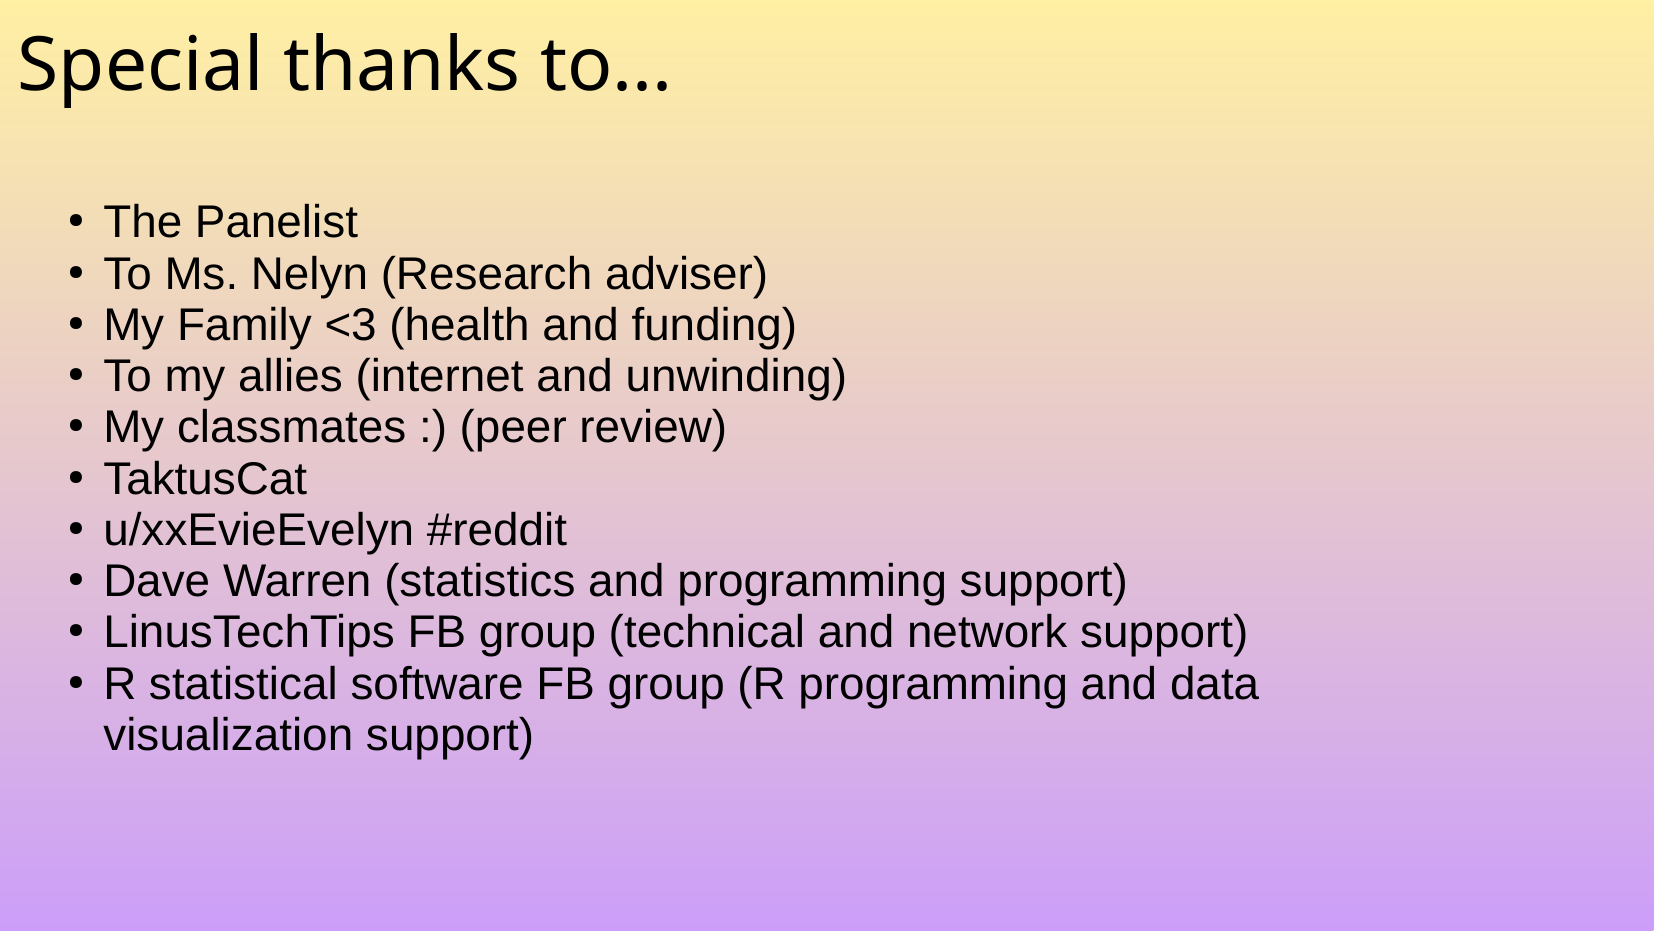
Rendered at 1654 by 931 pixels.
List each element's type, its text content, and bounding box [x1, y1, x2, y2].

title Special thanks to... [17, 0, 1506, 140]
text_box The Panelist To Ms. Nelyn (Research adviser) My Family <3 (health and funding) To my allies (internet and unwinding) My classmates :) (peer review) TaktusCat u/xxEvieEvelyn #reddit Dave Warren (statistics and programming support) LinusTechTips FB group (technical and network support) R statistical software FB group (R programming and data visualization support) [53, 188, 1506, 810]
